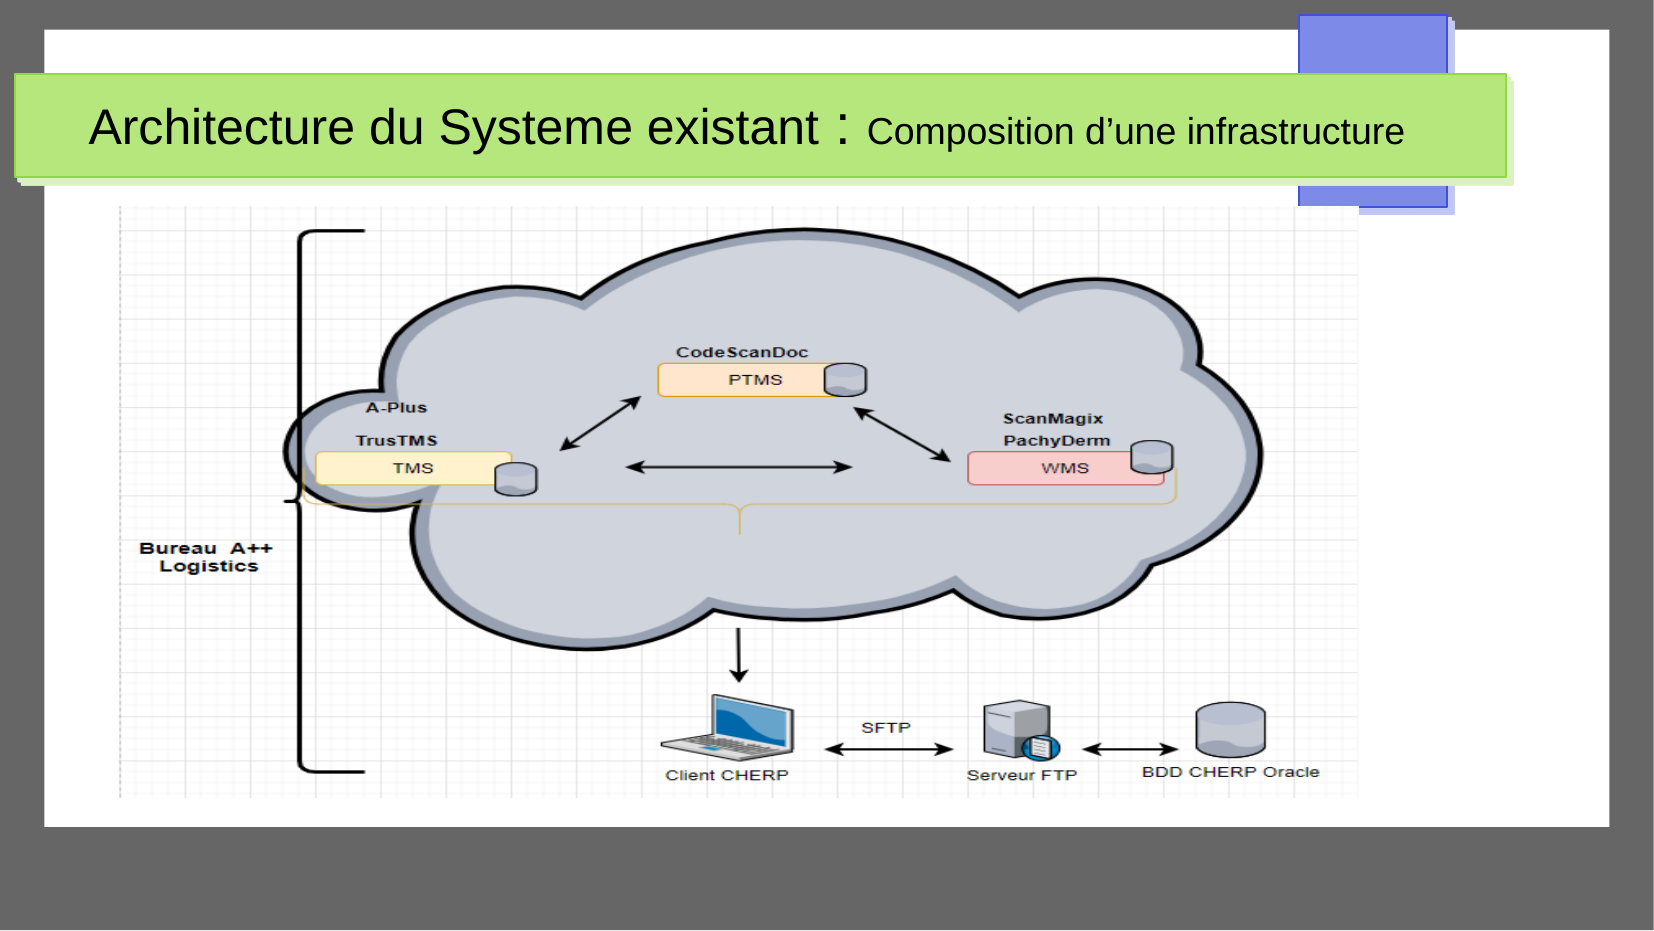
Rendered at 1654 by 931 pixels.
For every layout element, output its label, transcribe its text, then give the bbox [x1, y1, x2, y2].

title Architecture du Systeme existant : Composition d’une infrastructure [88, 73, 1506, 178]
picture [118, 206, 1359, 798]
